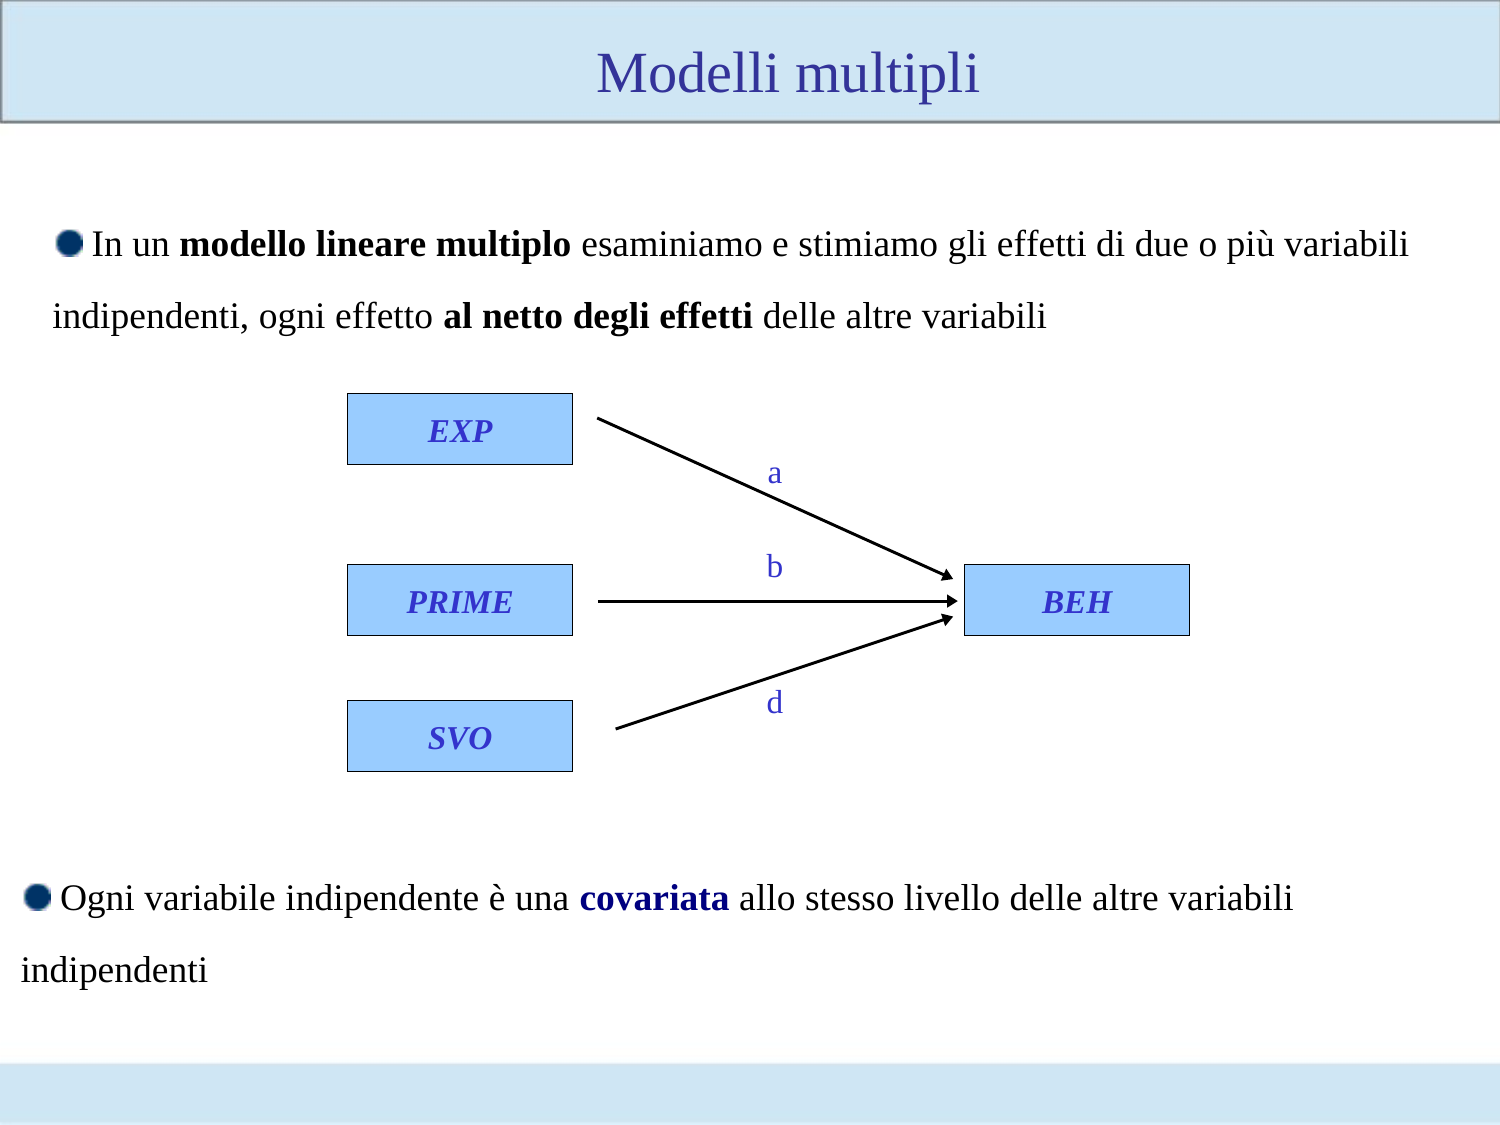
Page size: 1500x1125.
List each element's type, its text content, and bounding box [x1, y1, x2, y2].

text_box PRIME [347, 564, 573, 636]
text_box d [678, 672, 872, 780]
text_box a [678, 442, 872, 550]
text_box In un modello lineare multiplo esaminiamo e stimiamo gli effetti di due o più variabili indipendenti, ogni effetto al netto degli effetti delle altre variabili [37, 184, 1463, 592]
title Modelli multipli [249, 21, 1313, 117]
text_box BEH [964, 564, 1190, 636]
text_box b [678, 550, 872, 644]
picture [0, 0, 1500, 1125]
text_box SVO [347, 700, 573, 772]
text_box EXP [347, 393, 573, 465]
text_box Ogni variabile indipendente è una covariata allo stesso livello delle altre variabili indipendenti [5, 838, 1431, 1122]
